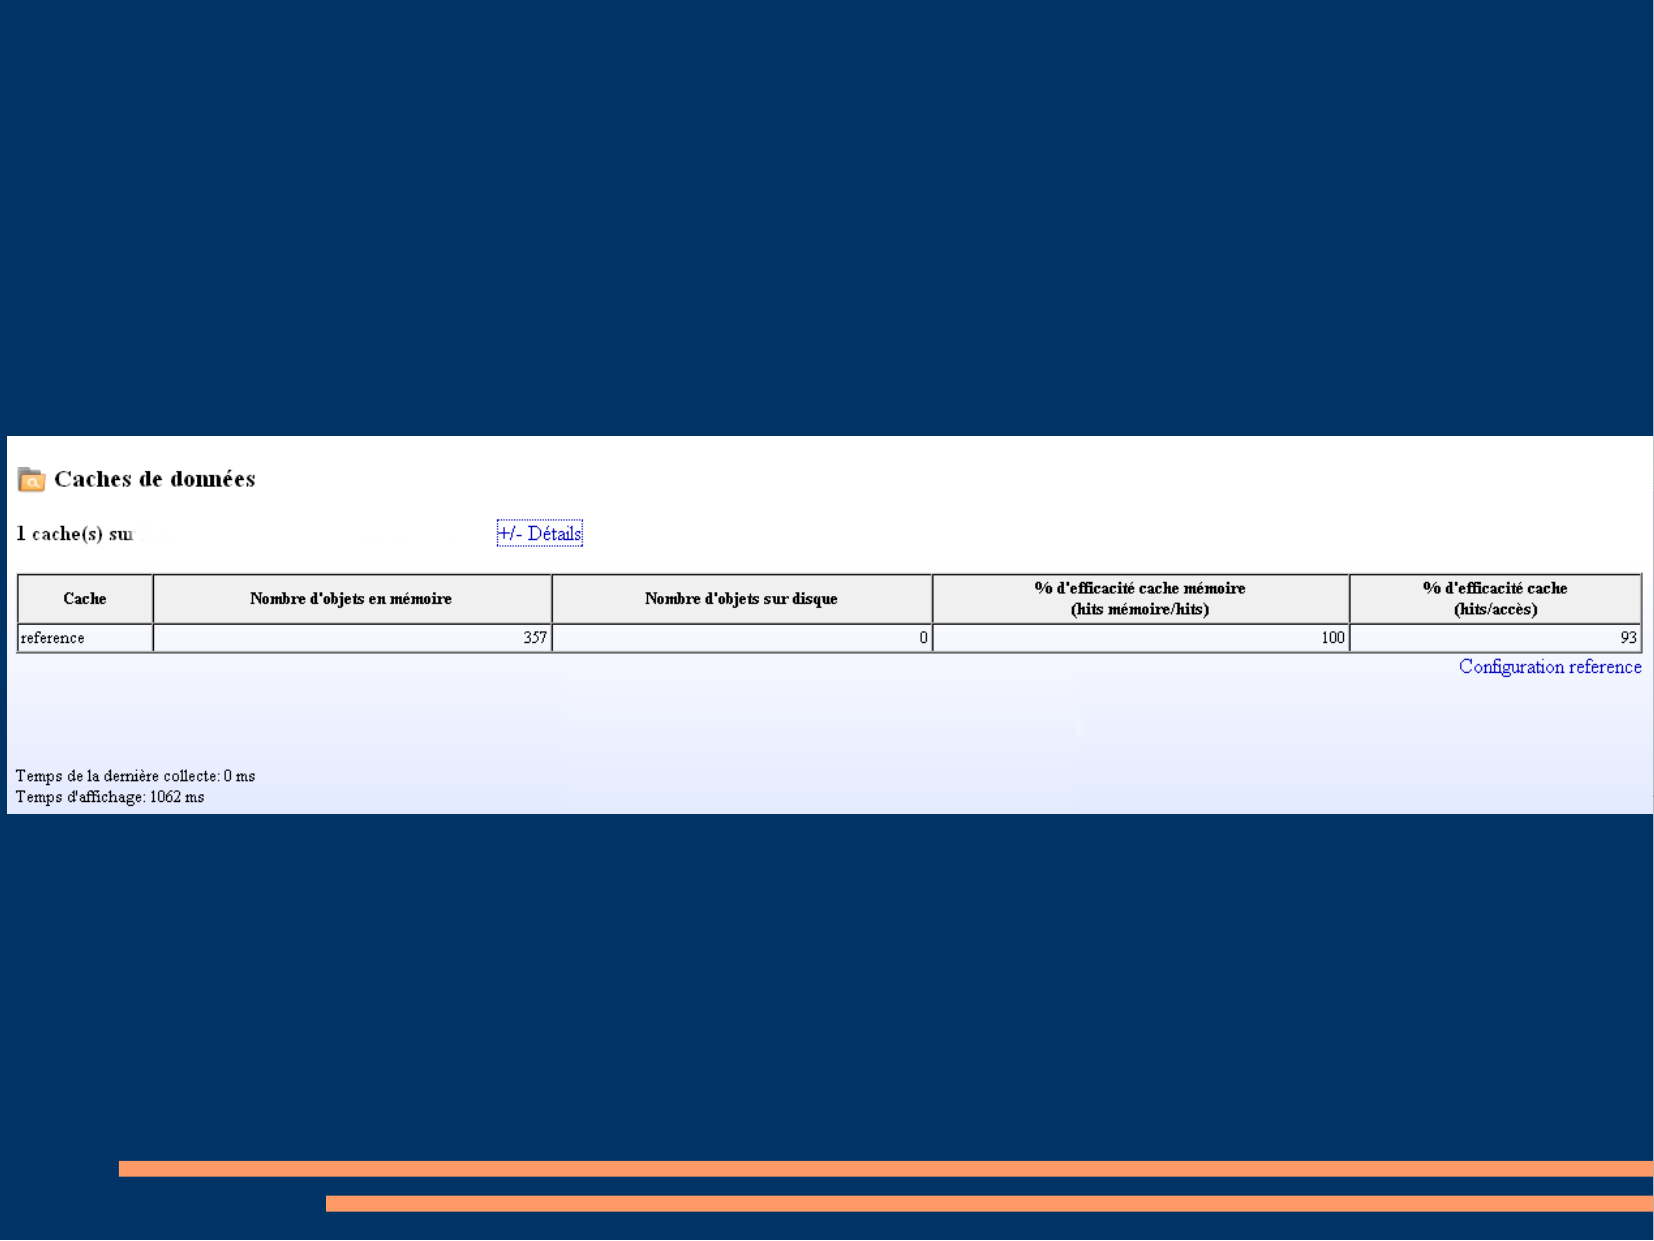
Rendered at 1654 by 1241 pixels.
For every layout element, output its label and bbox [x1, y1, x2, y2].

picture [7, 436, 1654, 814]
